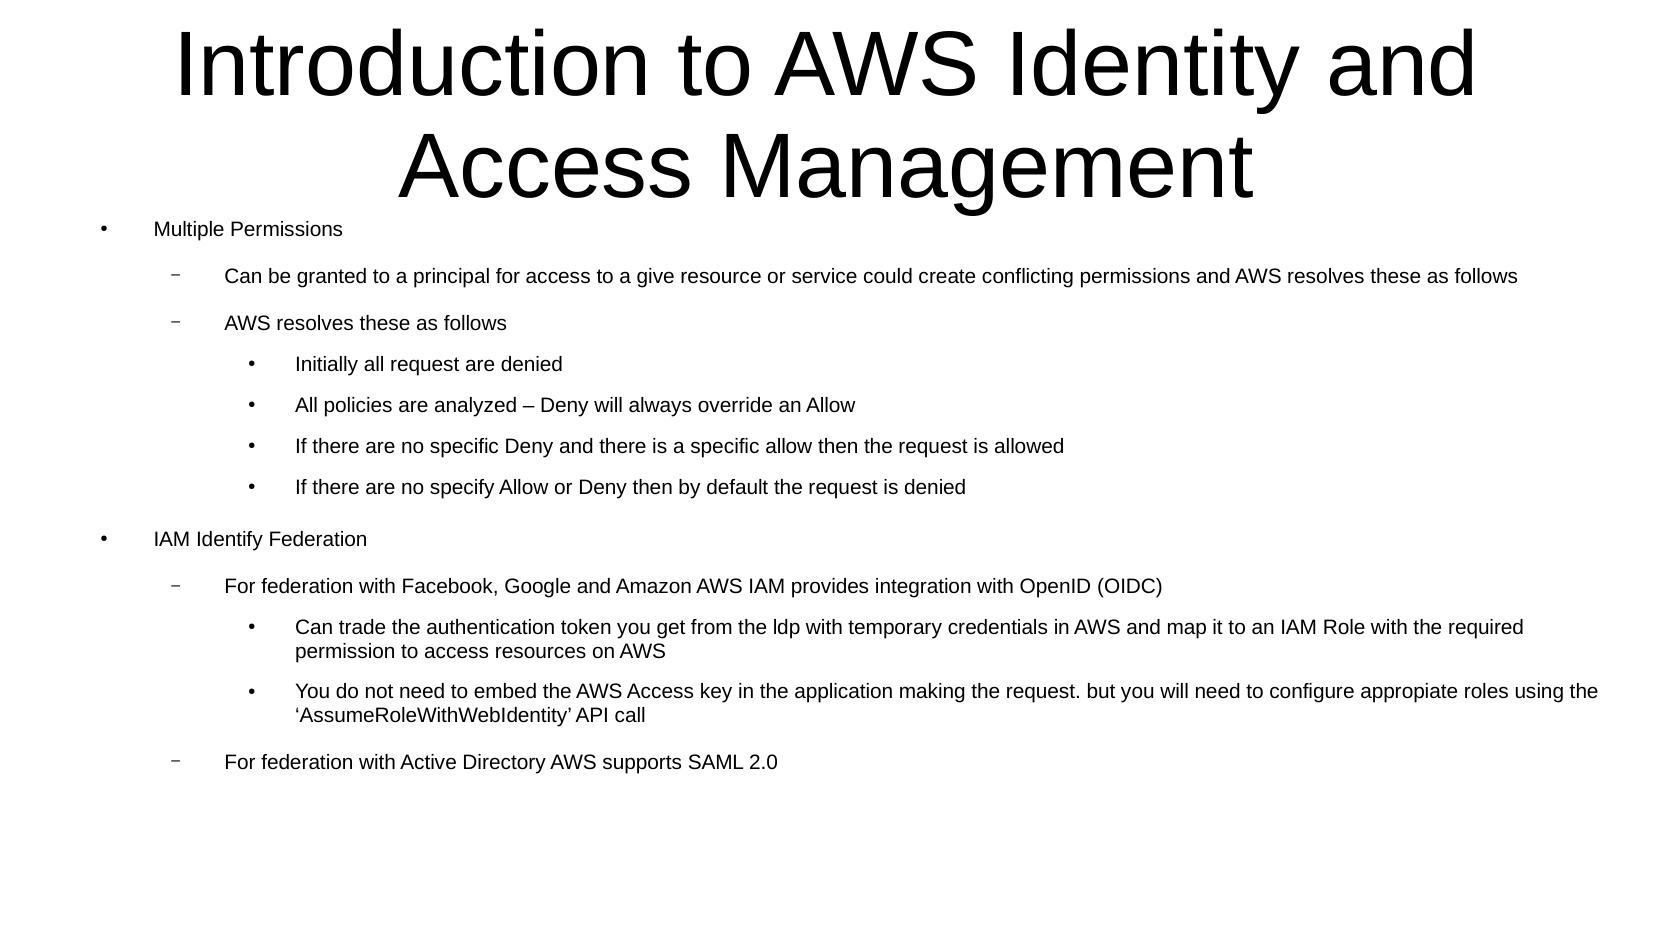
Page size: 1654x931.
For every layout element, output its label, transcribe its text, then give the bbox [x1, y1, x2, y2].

title Introduction to AWS Identity and Access Management [82, 12, 1571, 217]
list Multiple Permissions Can be granted to a principal for access to a give resource or service could create conflicting permissions and AWS resolves these as follows AWS resolves these as follows Initially all request are denied All policies are analyzed – Deny will always override an Allow If there are no specific Deny and there is a specific allow then the request is allowed If there are no specify Allow or Deny then by default the request is denied IAM Identify Federation For federation with Facebook, Google and Amazon AWS IAM provides integration with OpenID (OIDC) Can trade the authentication token you get from the ldp with temporary credentials in AWS and map it to an IAM Role with the required permission to access resources on AWS You do not need to embed the AWS Access key in the application making the request. but you will need to configure appropiate roles using the ‘AssumeRoleWithWebIdentity’ API call For federation with Active Directory AWS supports SAML 2.0 [82, 217, 1621, 901]
